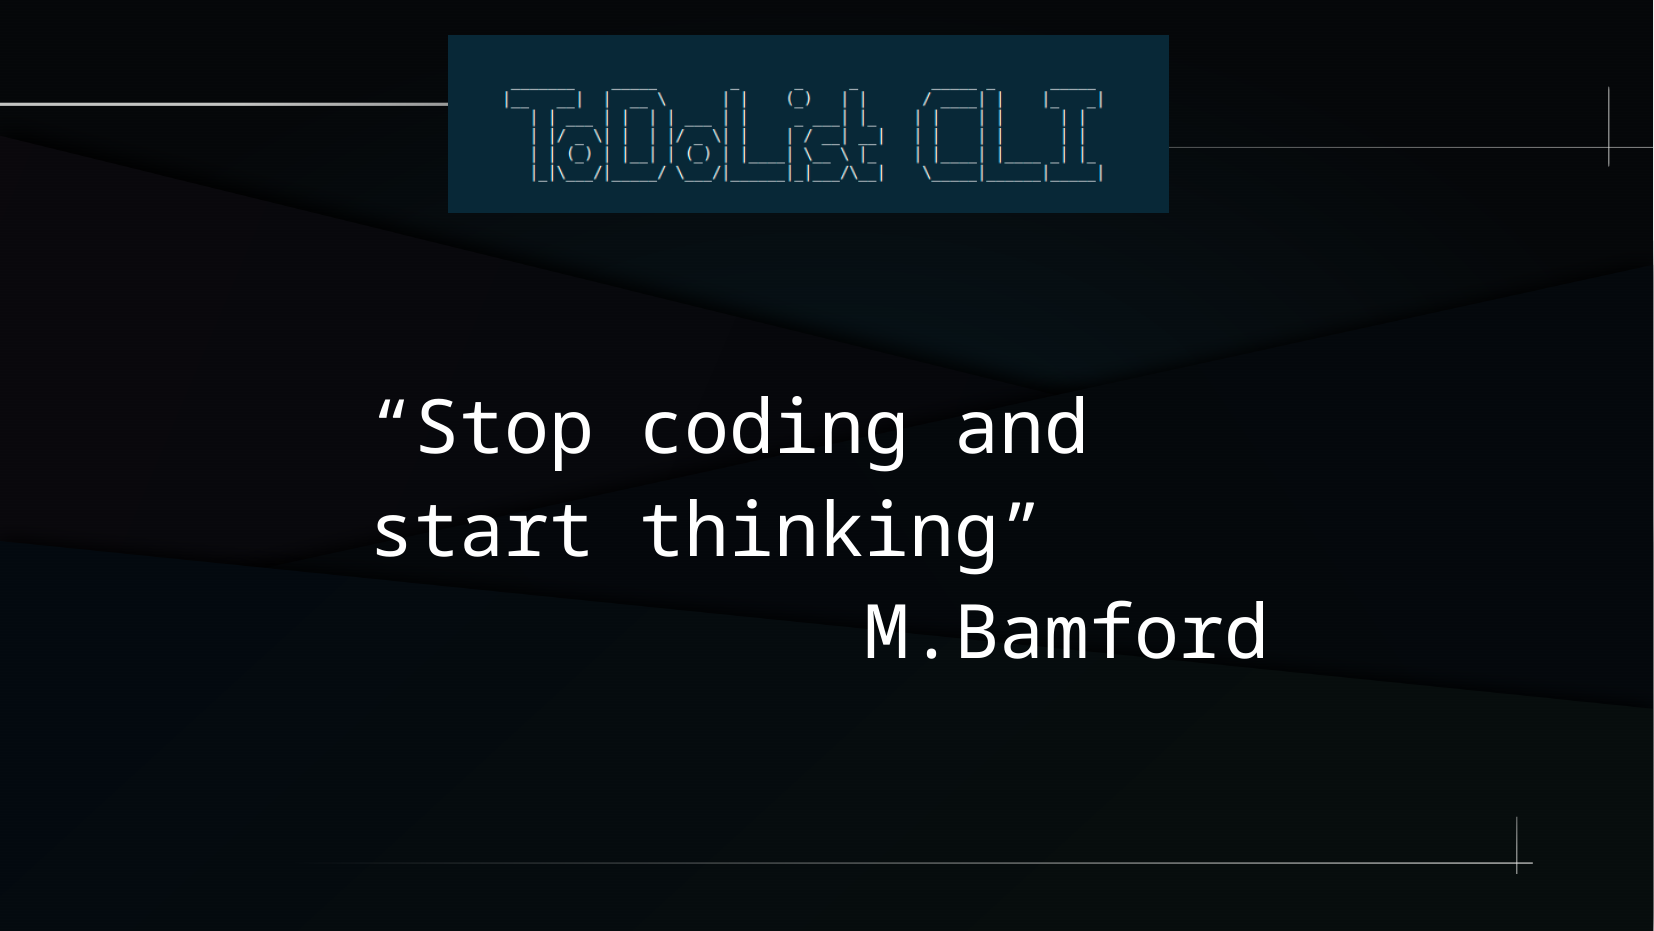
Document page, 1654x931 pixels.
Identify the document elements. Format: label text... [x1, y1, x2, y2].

text_box “Stop coding and start thinking” M.Bamford [354, 366, 1288, 606]
picture [0, 0, 1654, 931]
